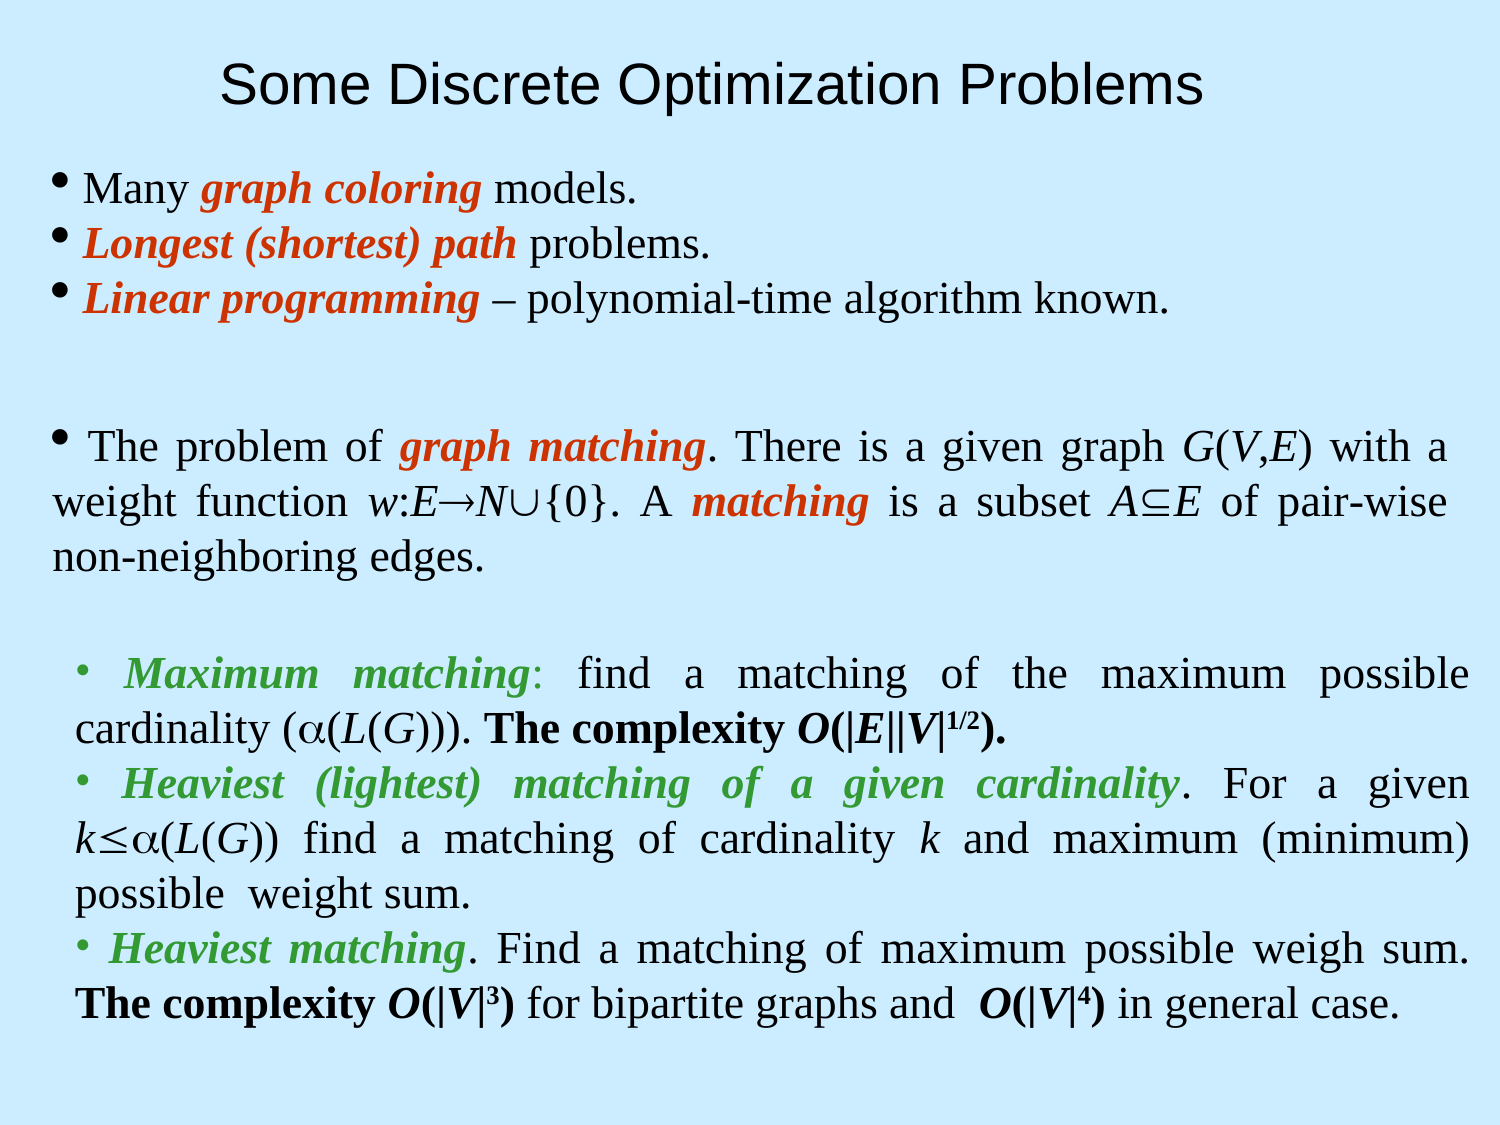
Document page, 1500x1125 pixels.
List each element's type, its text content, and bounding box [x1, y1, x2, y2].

text_box The problem of graph matching. There is a given graph G(V,E) with a weight function w:EN{0}. A matching is a subset AE of pair-wise non-neighboring edges. [37, 407, 1463, 588]
text_box Many graph coloring models. Longest (shortest) path problems. Linear programming – polynomial-time algorithm known. [37, 149, 1463, 331]
title Some Discrete Optimization Problems [0, 0, 1463, 175]
text_box Maximum matching: find a matching of the maximum possible cardinality ((L(G))). The complexity O(|E||V|1/2). Heaviest (lightest) matching of a given cardinality. For a given k(L(G)) find a matching of cardinality k and maximum (minimum) possible weight sum. Heaviest matching. Find a matching of maximum possible weigh sum. The complexity O(|V|3) for bipartite graphs and O(|V|4) in general case. [60, 634, 1486, 1036]
